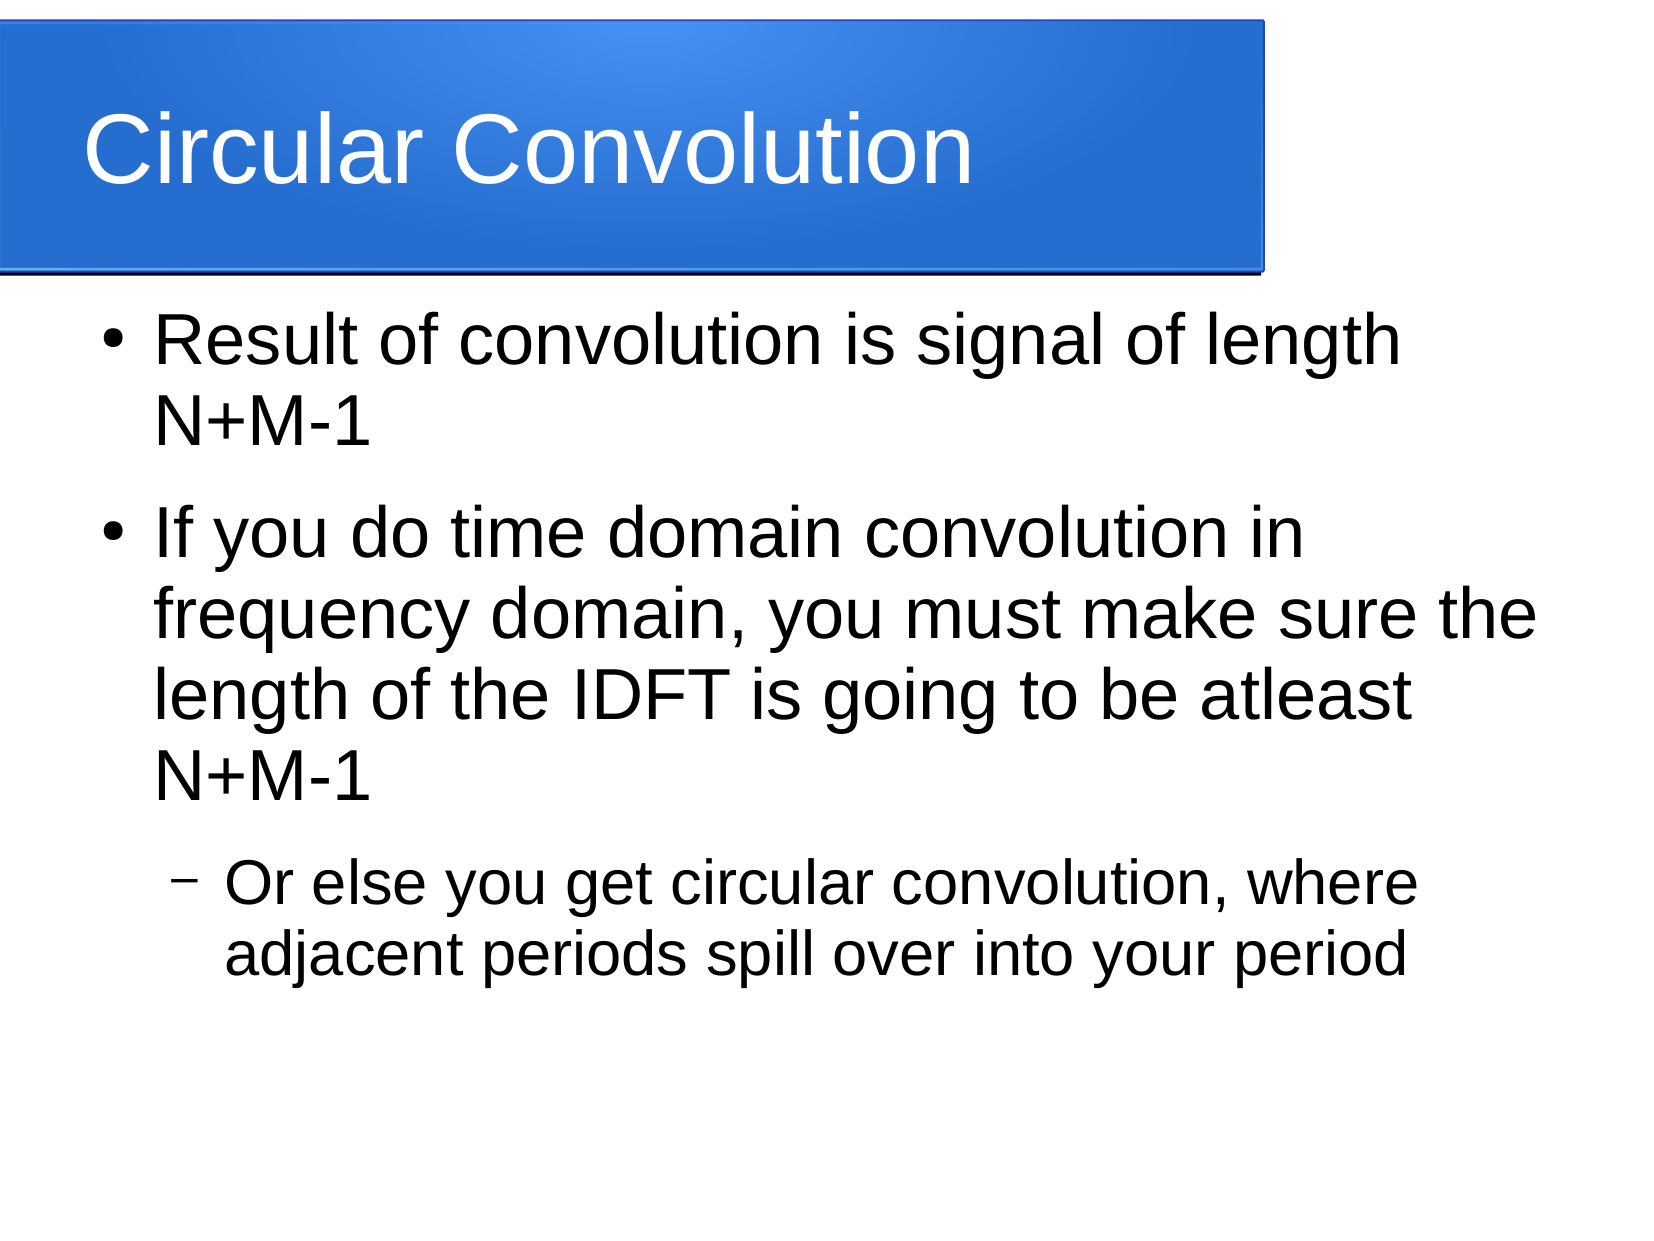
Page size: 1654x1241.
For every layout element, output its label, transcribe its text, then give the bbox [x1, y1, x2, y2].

list Result of convolution is signal of length N+M-1 If you do time domain convolution in frequency domain, you must make sure the length of the IDFT is going to be atleast N+M-1 Or else you get circular convolution, where adjacent periods spill over into your period [82, 299, 1571, 1019]
title Circular Convolution [82, 47, 1235, 252]
